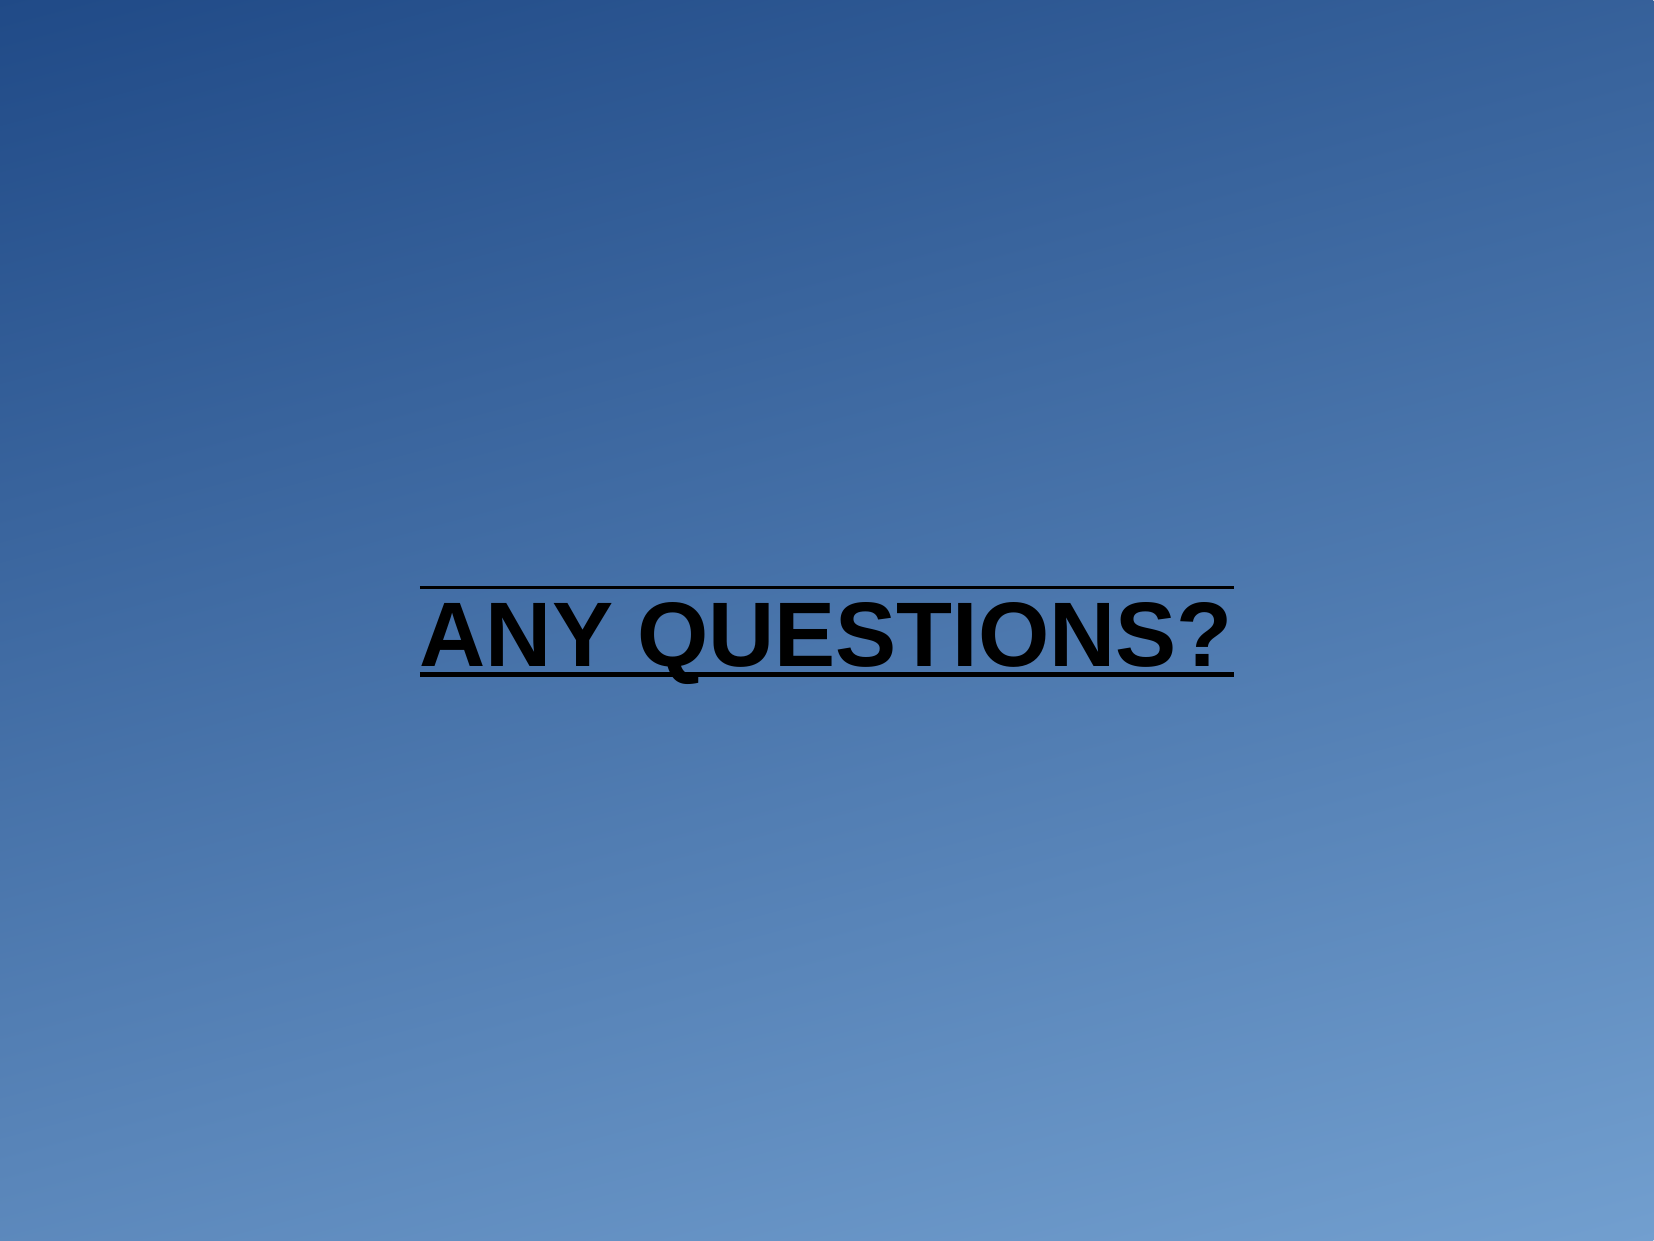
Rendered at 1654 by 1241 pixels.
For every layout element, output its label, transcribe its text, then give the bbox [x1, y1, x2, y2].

title ANY QUESTIONS? [82, 531, 1571, 739]
